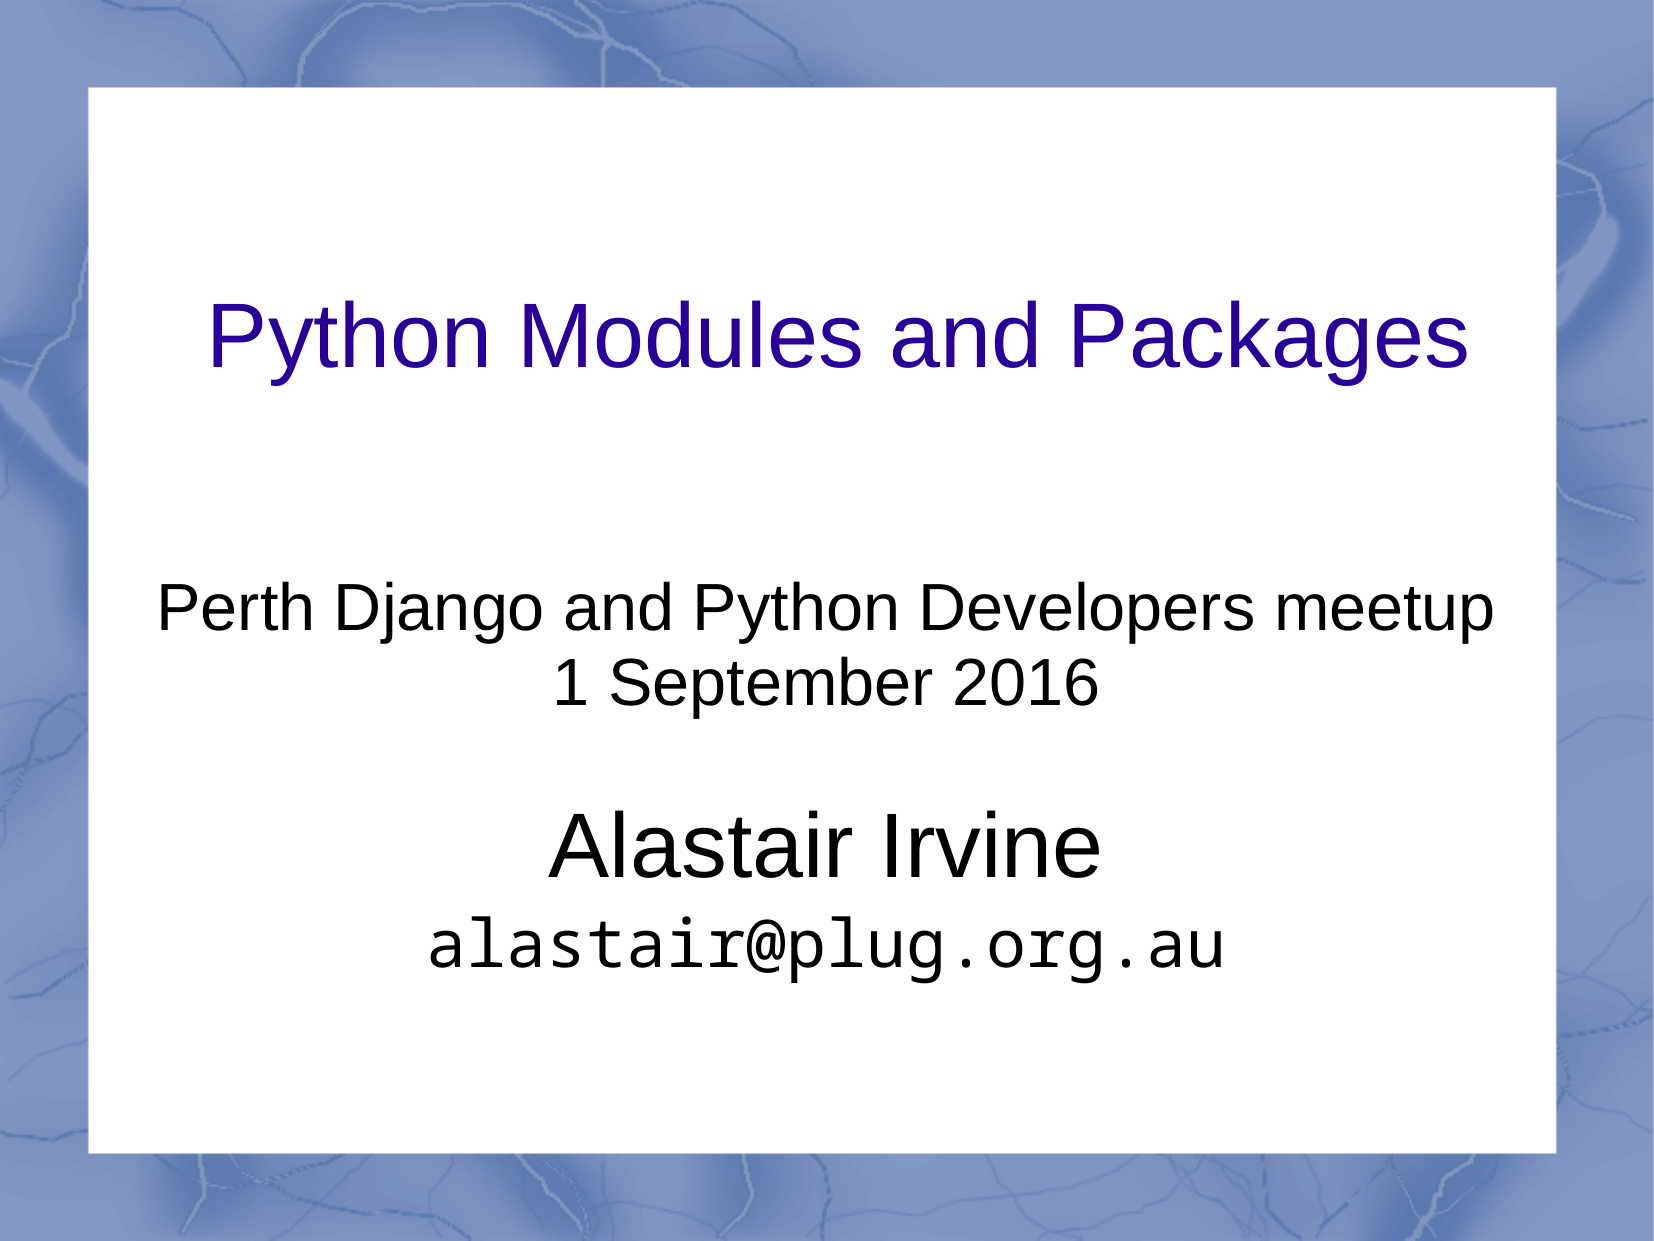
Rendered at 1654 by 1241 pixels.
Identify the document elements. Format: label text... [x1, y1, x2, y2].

title Python Modules and Packages [118, 239, 1536, 433]
subtitle Perth Django and Python Developers meetup 1 September 2016 Alastair Irvine alastair@plug.org.au [147, 333, 1506, 1225]
picture [0, 0, 1654, 1241]
